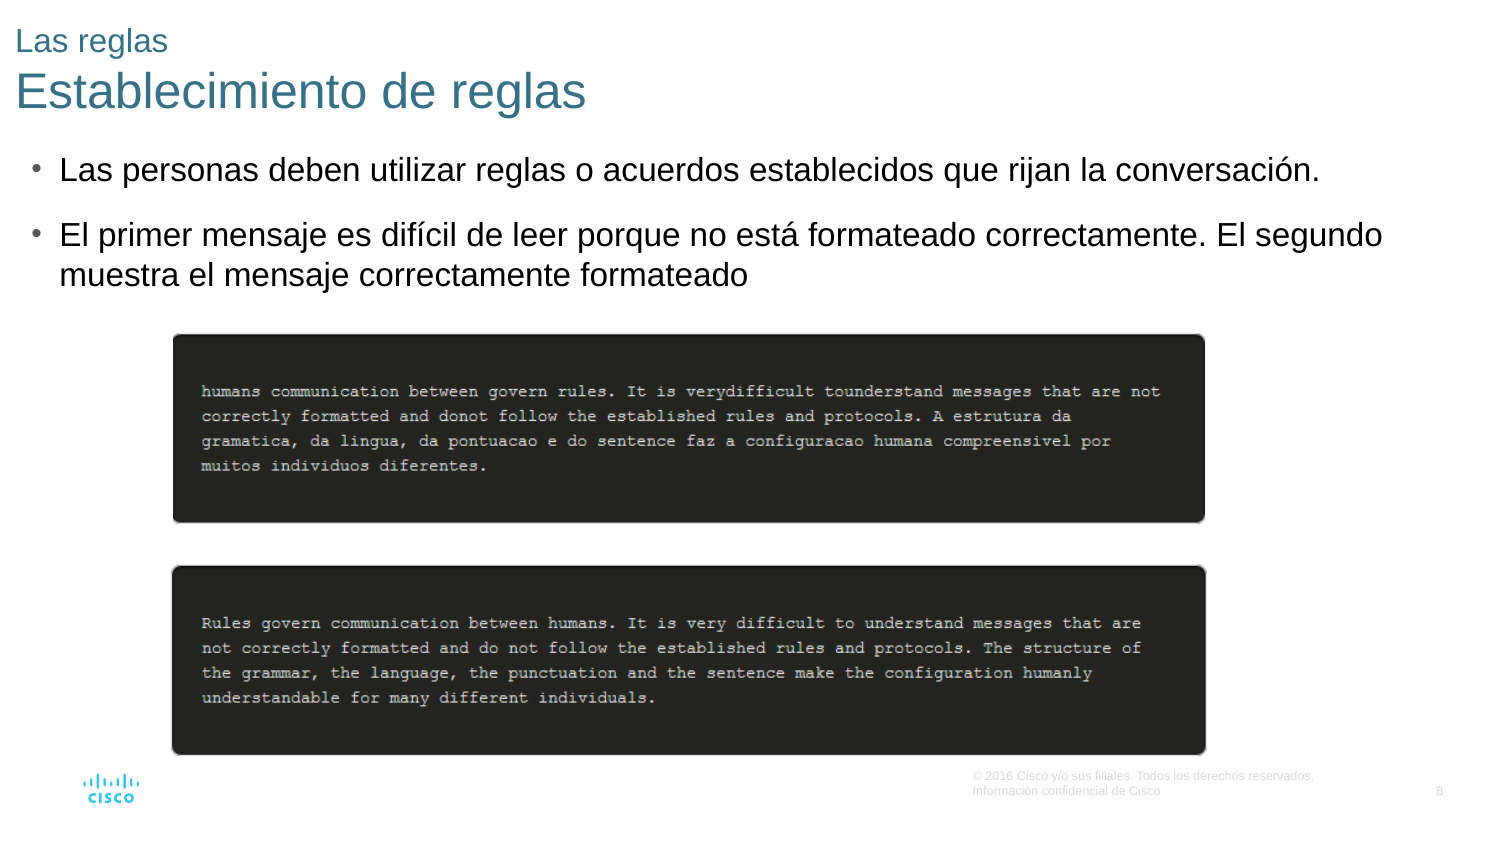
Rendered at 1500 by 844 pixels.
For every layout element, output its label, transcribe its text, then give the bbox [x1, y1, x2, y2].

list Las personas deben utilizar reglas o acuerdos establecidos que rijan la conversación. El primer mensaje es difícil de leer porque no está formateado correctamente. El segundo muestra el mensaje correctamente formateado [16, 140, 1469, 361]
picture [173, 332, 1205, 524]
title Las reglas Establecimiento de reglas [0, 6, 1500, 131]
picture [166, 561, 1212, 760]
